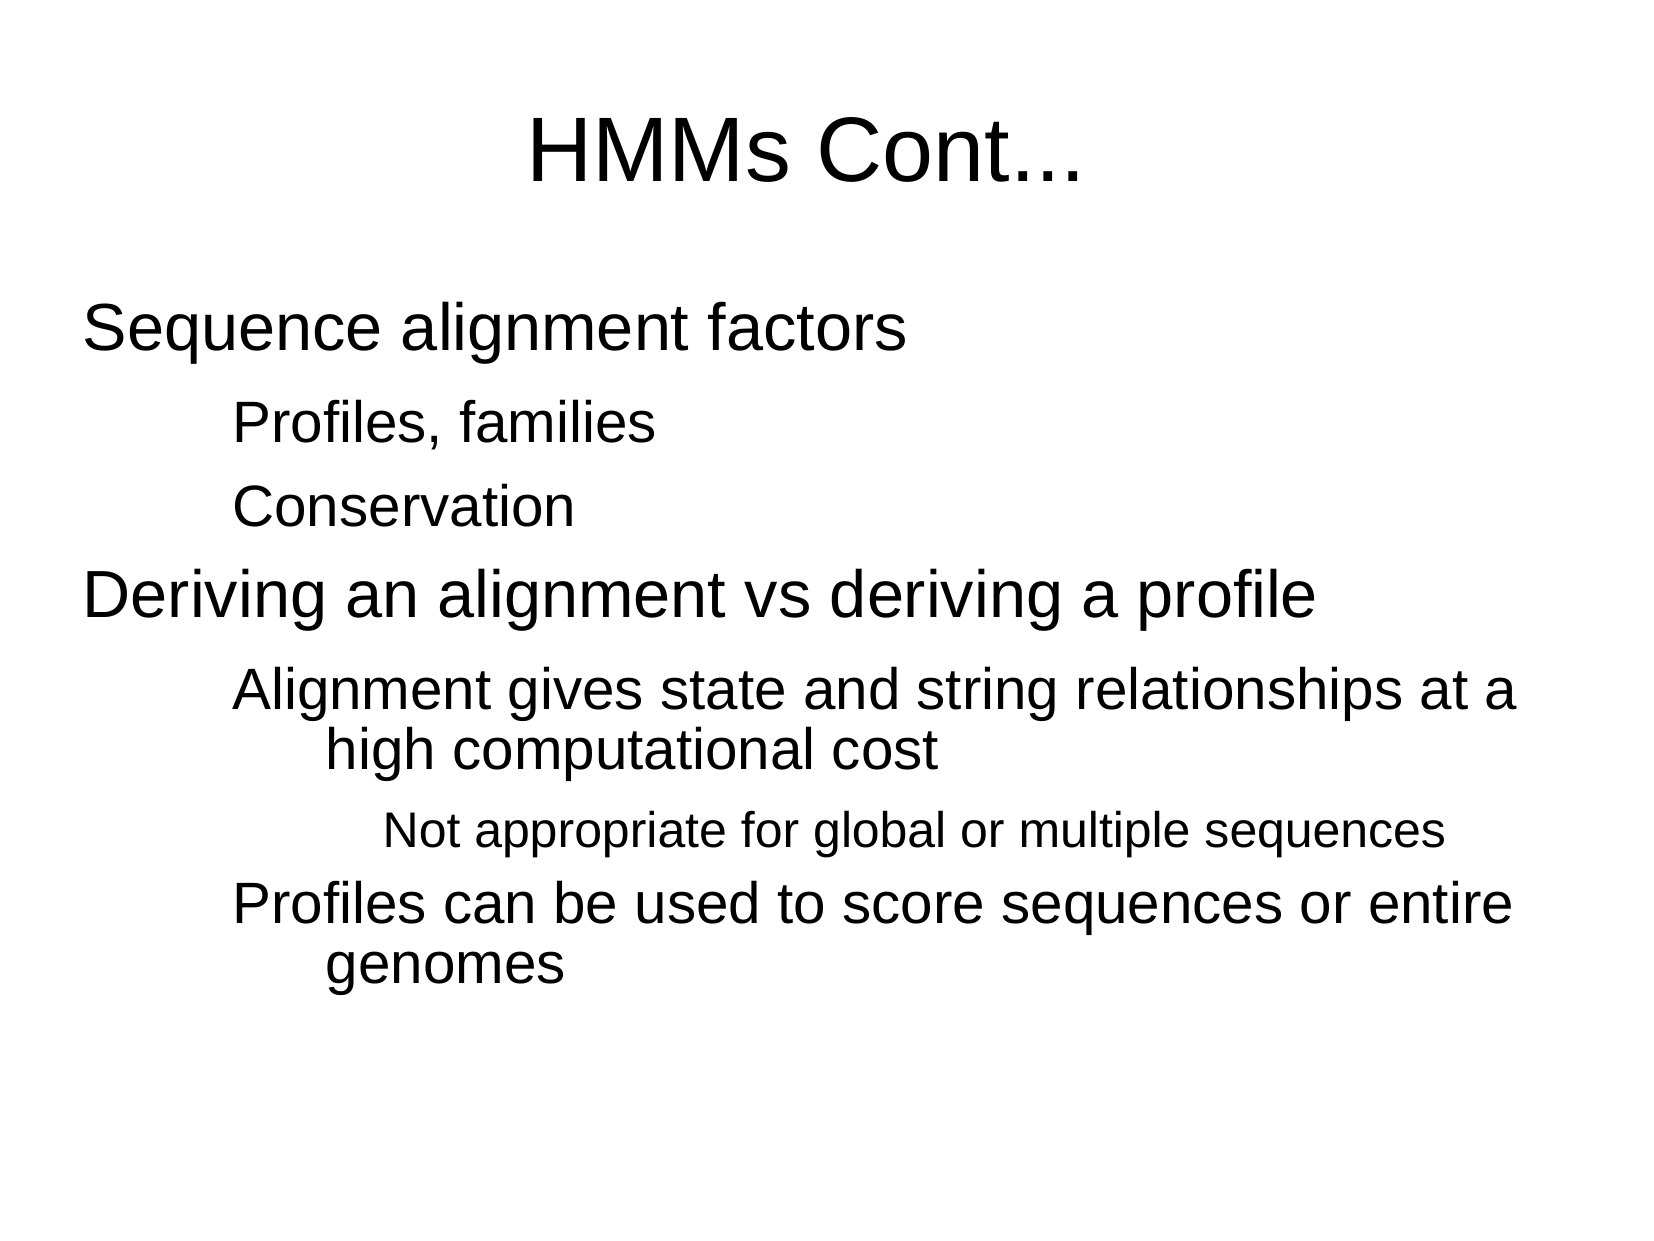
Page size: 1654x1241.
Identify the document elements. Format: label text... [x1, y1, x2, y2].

title HMMs Cont... [82, 56, 1571, 249]
list Sequence alignment factors Profiles, families Conservation Deriving an alignment vs deriving a profile Alignment gives state and string relationships at a high computational cost Not appropriate for global or multiple sequences Profiles can be used to score sequences or entire genomes [82, 290, 1571, 1127]
